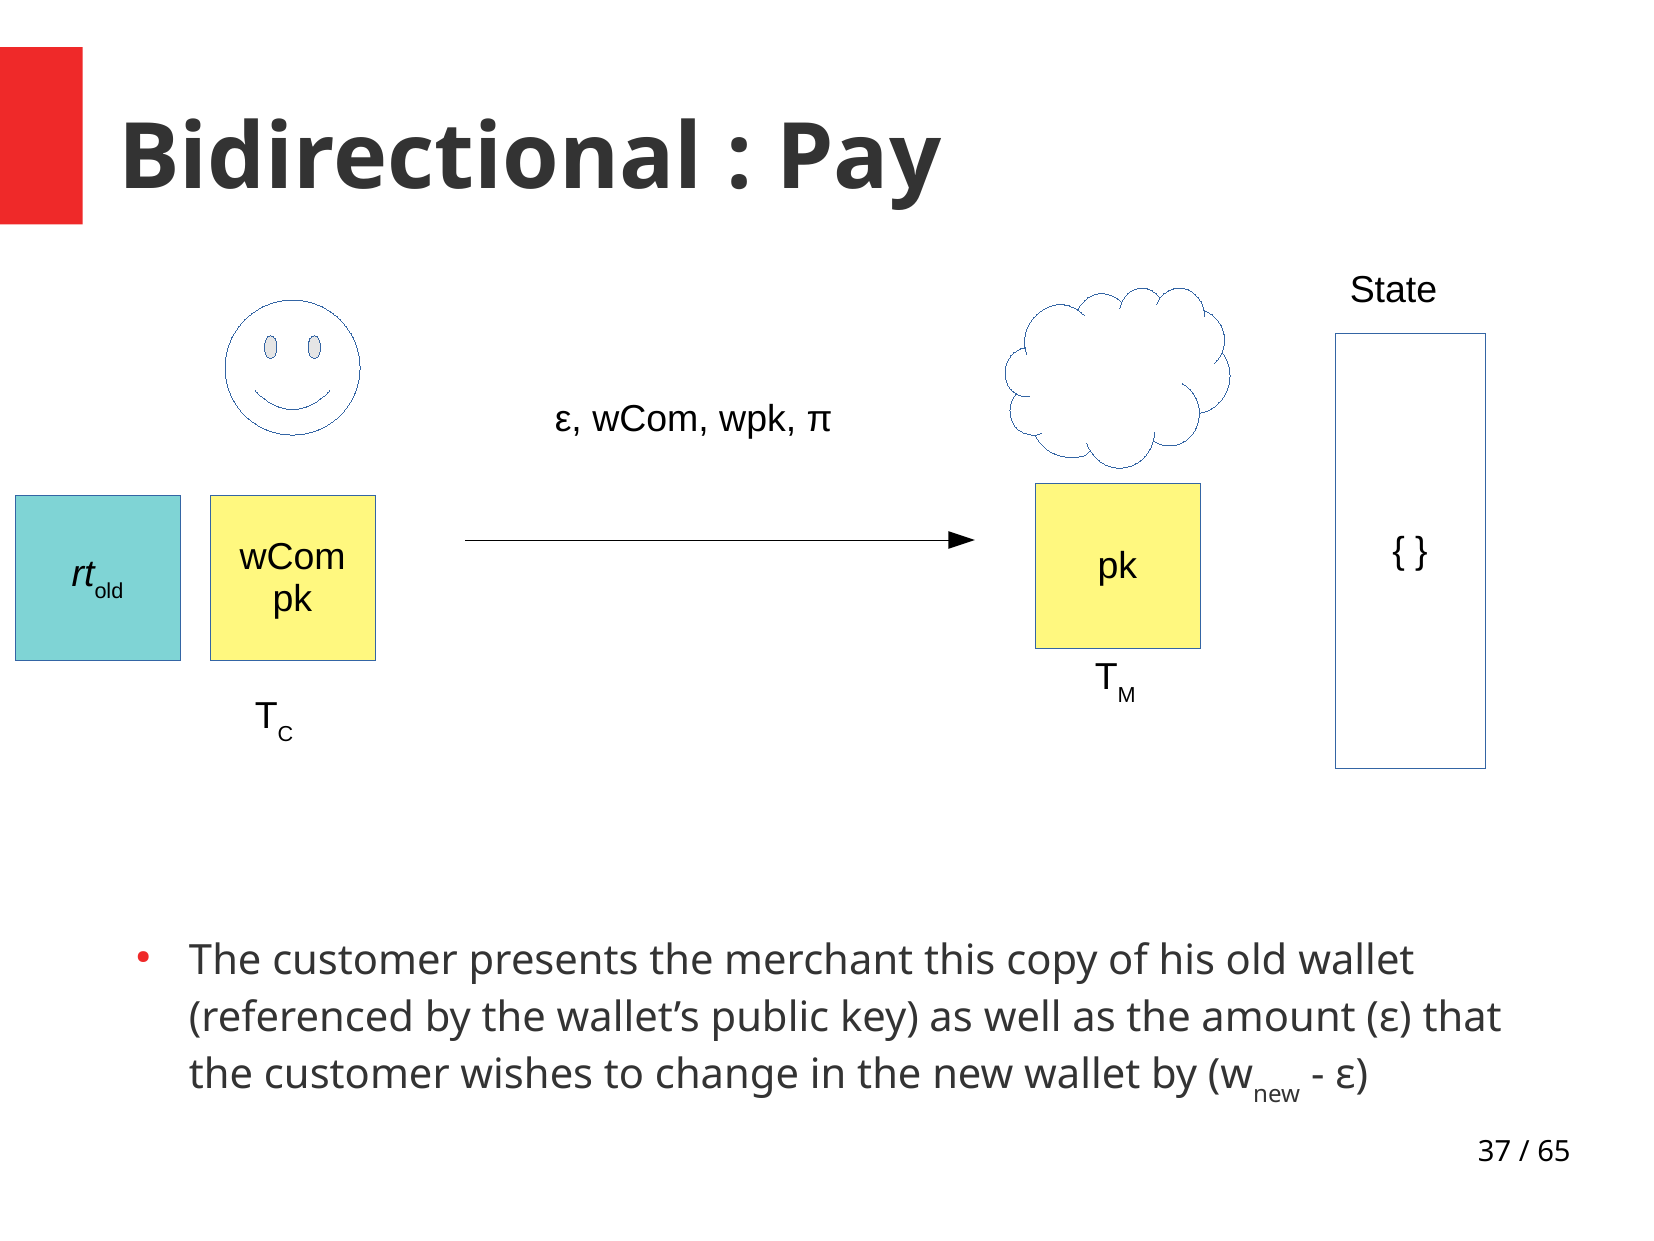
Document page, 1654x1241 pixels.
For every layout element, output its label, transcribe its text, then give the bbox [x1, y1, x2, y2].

text_box { } [1335, 361, 1486, 769]
title Bidirectional : Pay [118, 49, 1571, 257]
text_box rtold [15, 495, 181, 661]
text_box wCom pk [210, 495, 376, 661]
text_box ε, wCom, wpk, π [540, 390, 856, 451]
text_box [225, 300, 361, 436]
text_box State [1335, 261, 1486, 361]
text_box pk [1035, 483, 1201, 649]
text_box [1005, 288, 1231, 469]
list The customer presents the merchant this copy of his old wallet (referenced by the wallet’s public key) as well as the amount (ε) that the customer wishes to change in the new wallet by (wnew - ε) [118, 930, 1536, 1074]
text_box TC [240, 687, 331, 796]
text_box TM [1080, 649, 1171, 756]
